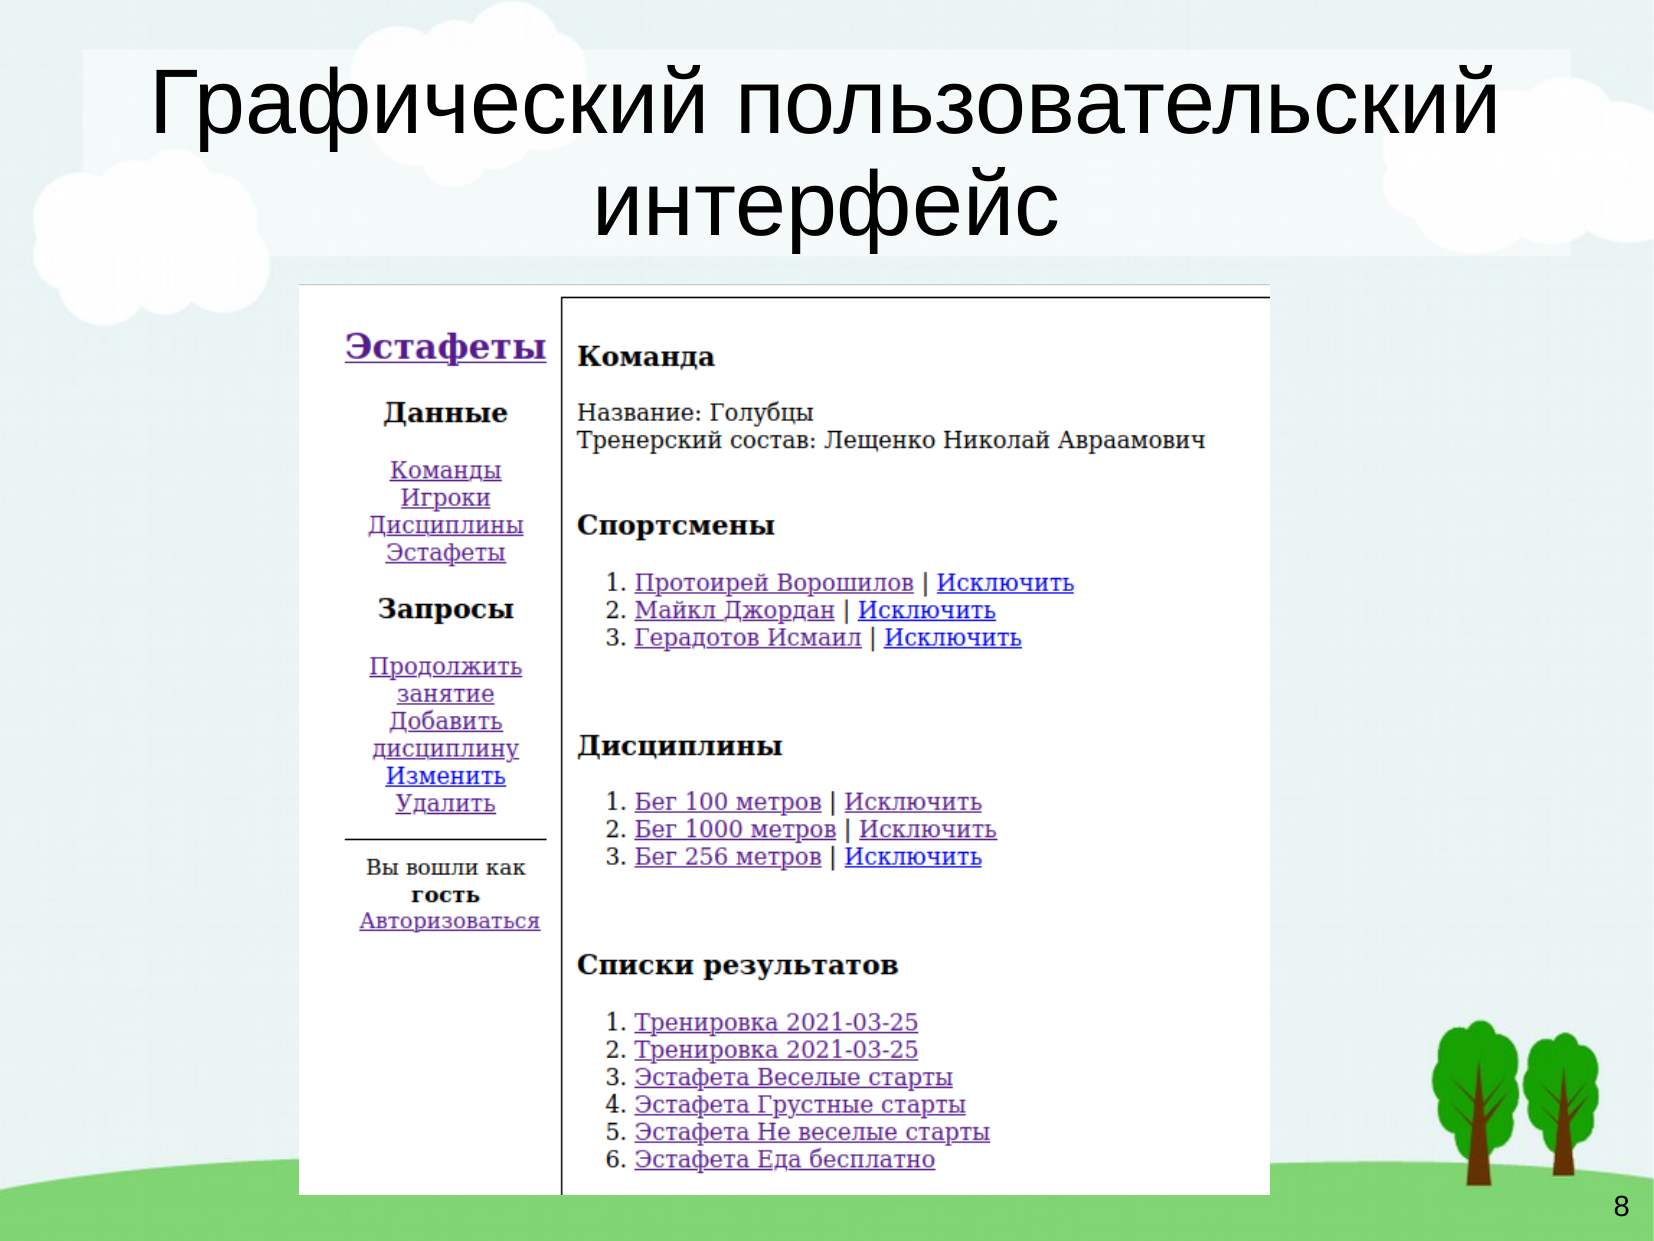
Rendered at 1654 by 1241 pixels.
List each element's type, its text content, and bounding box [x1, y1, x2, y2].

title Графический пользовательский интерфейс [82, 49, 1571, 257]
picture [0, 0, 1654, 1241]
